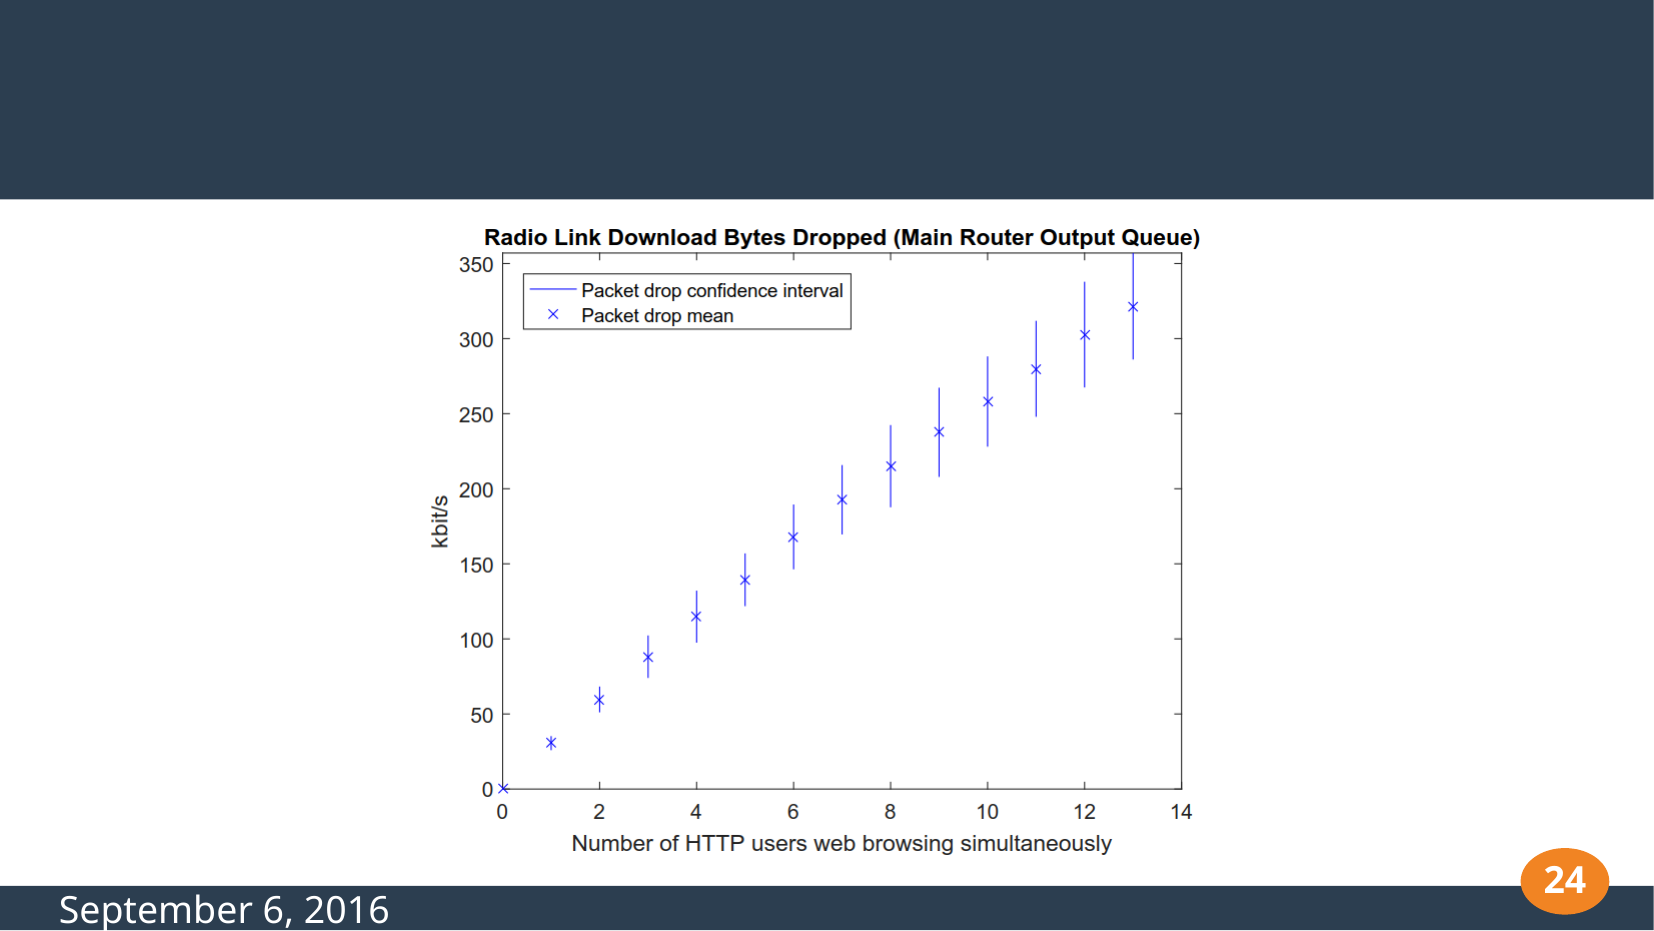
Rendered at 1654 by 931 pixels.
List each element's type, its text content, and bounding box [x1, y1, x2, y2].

text_box 27 [1505, 837, 1625, 926]
picture [389, 205, 1265, 861]
text_box September 6, 2016 [59, 885, 532, 931]
